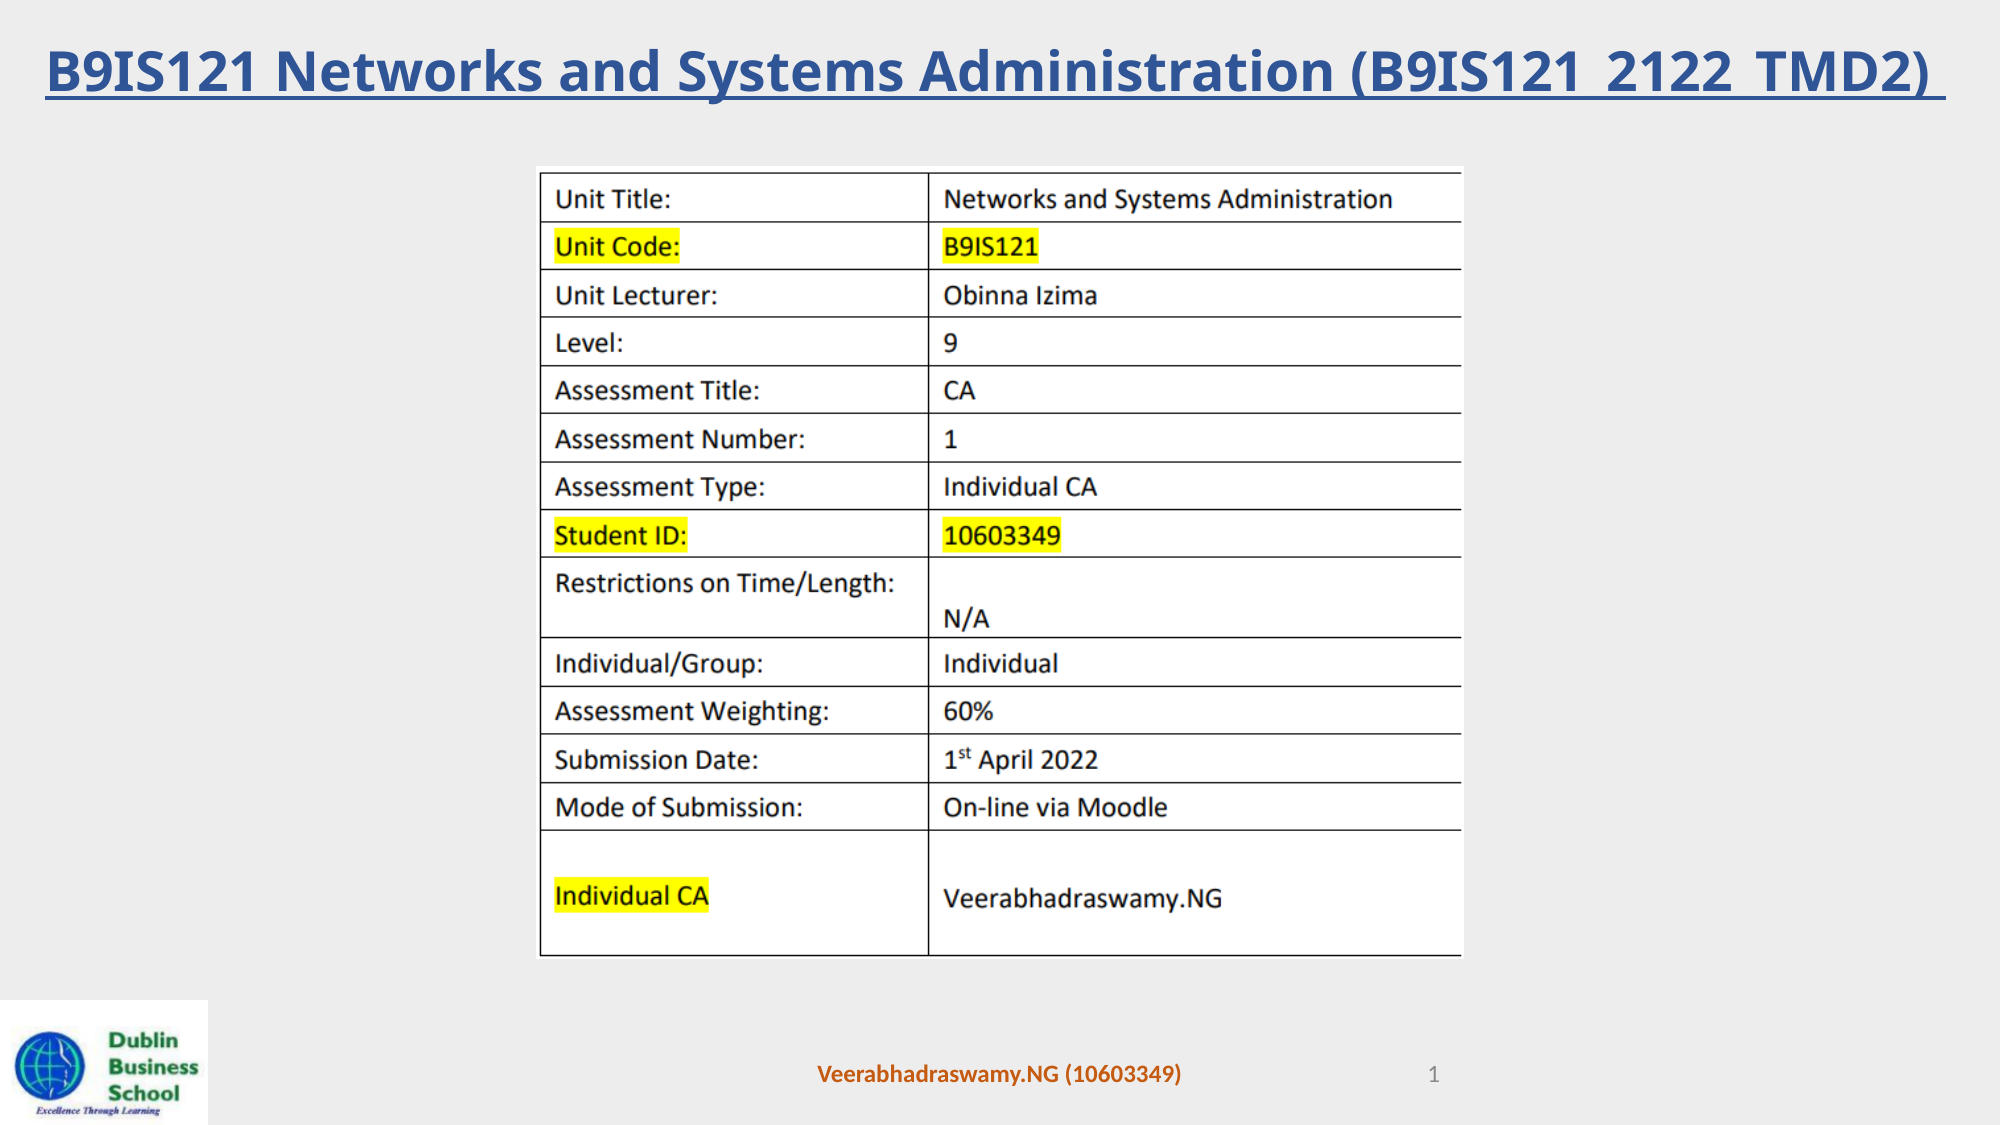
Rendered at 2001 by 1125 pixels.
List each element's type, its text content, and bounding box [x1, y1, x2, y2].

text_box B9IS121 Networks and Systems Administration (B9IS121_2122_TMD2) [30, 28, 1971, 120]
picture [0, 1000, 208, 1125]
text_box Veerabhadraswamy.NG (10603349) [662, 1042, 1338, 1103]
picture [536, 166, 1464, 959]
text_box [1412, 1042, 1863, 1103]
